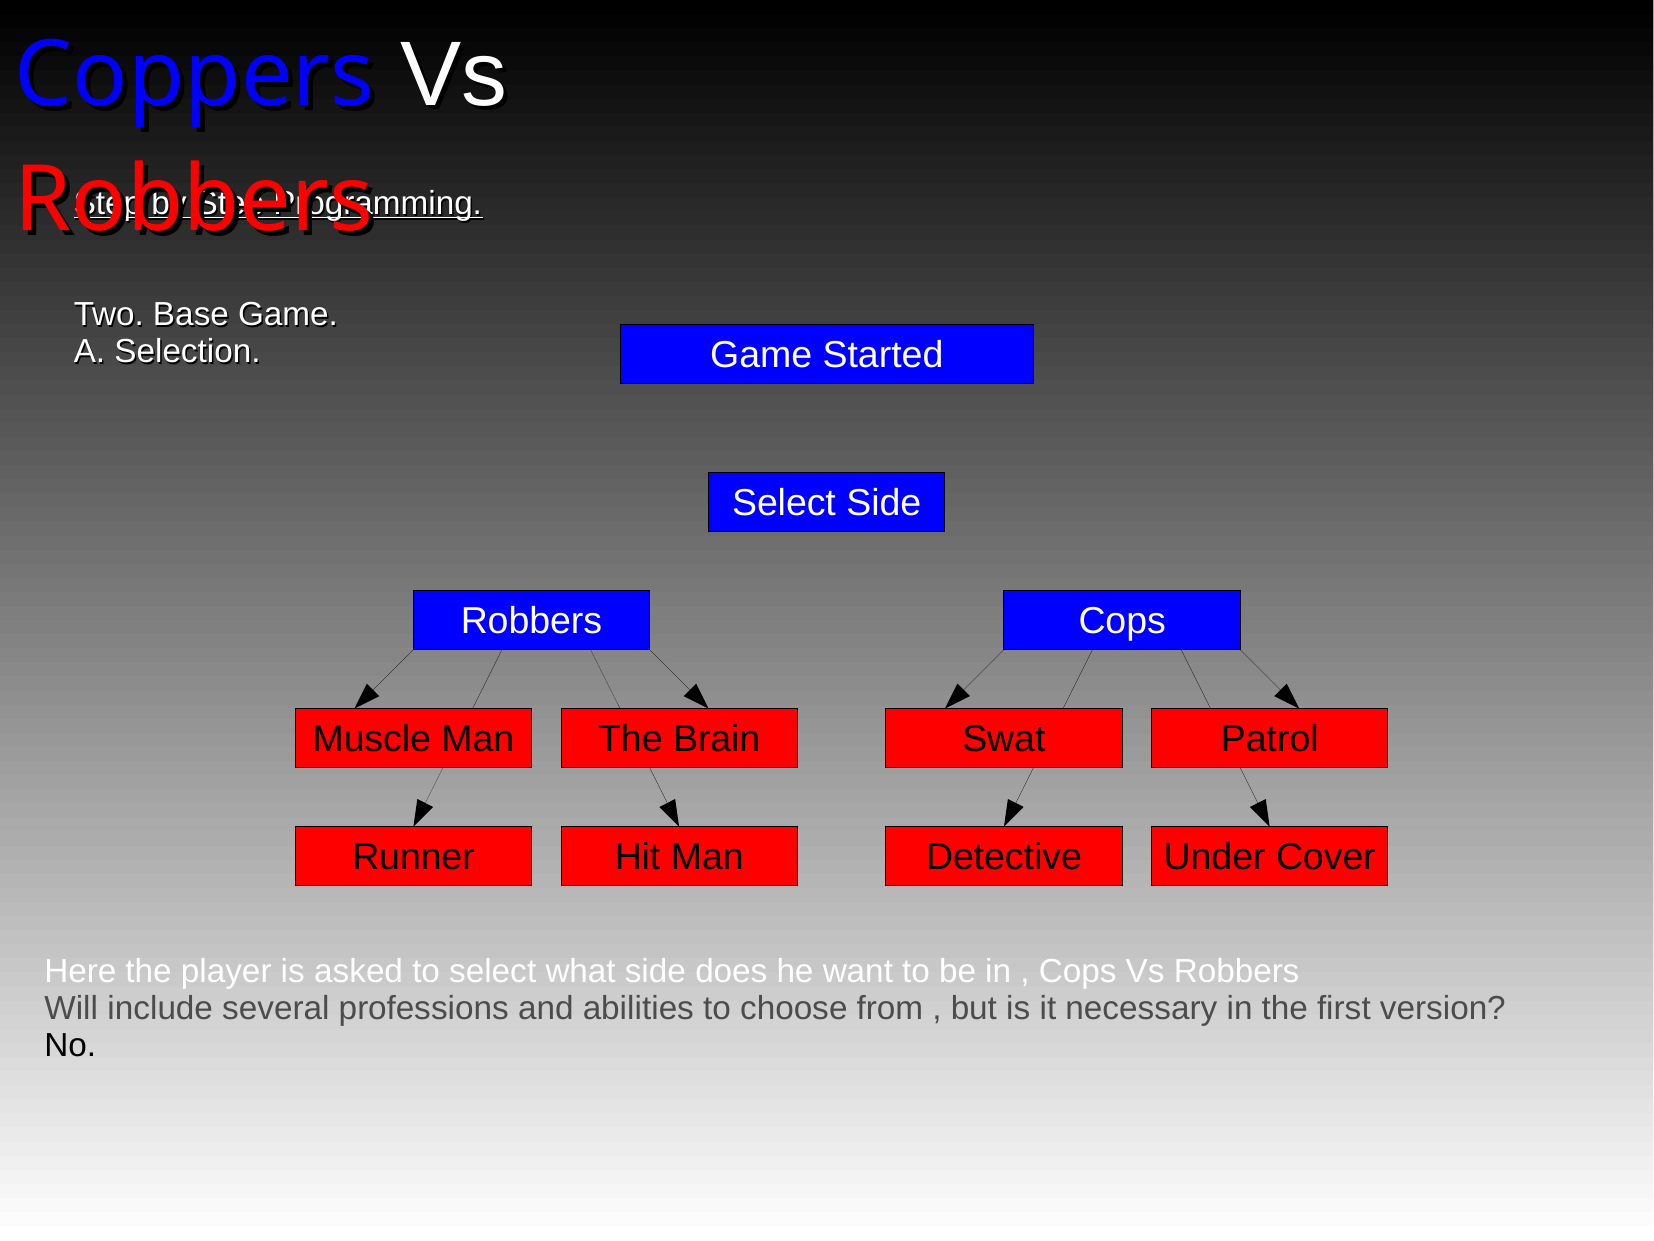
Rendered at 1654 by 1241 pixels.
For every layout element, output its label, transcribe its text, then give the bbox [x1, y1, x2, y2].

text_box Swat [885, 708, 1123, 768]
text_box Here the player is asked to select what side does he want to be in , Cops Vs Robbers Will include several professions and abilities to choose from , but is it necessary in the first version? No. [29, 944, 1625, 1072]
text_box Select Side [708, 472, 945, 532]
text_box Under Cover [1151, 826, 1388, 886]
text_box Step by Step Programming. Two. Base Game. A. Selection. [59, 177, 1595, 491]
text_box Coppers Vs Robbers [0, 0, 819, 127]
text_box The Brain [561, 708, 798, 768]
text_box Robbers [413, 590, 650, 650]
text_box Game Started [620, 324, 1034, 384]
text_box Cops [1003, 590, 1241, 650]
text_box Runner [295, 826, 532, 886]
text_box Patrol [1151, 708, 1388, 768]
text_box Detective [885, 826, 1123, 886]
text_box Hit Man [561, 826, 798, 886]
text_box Muscle Man [295, 708, 532, 768]
